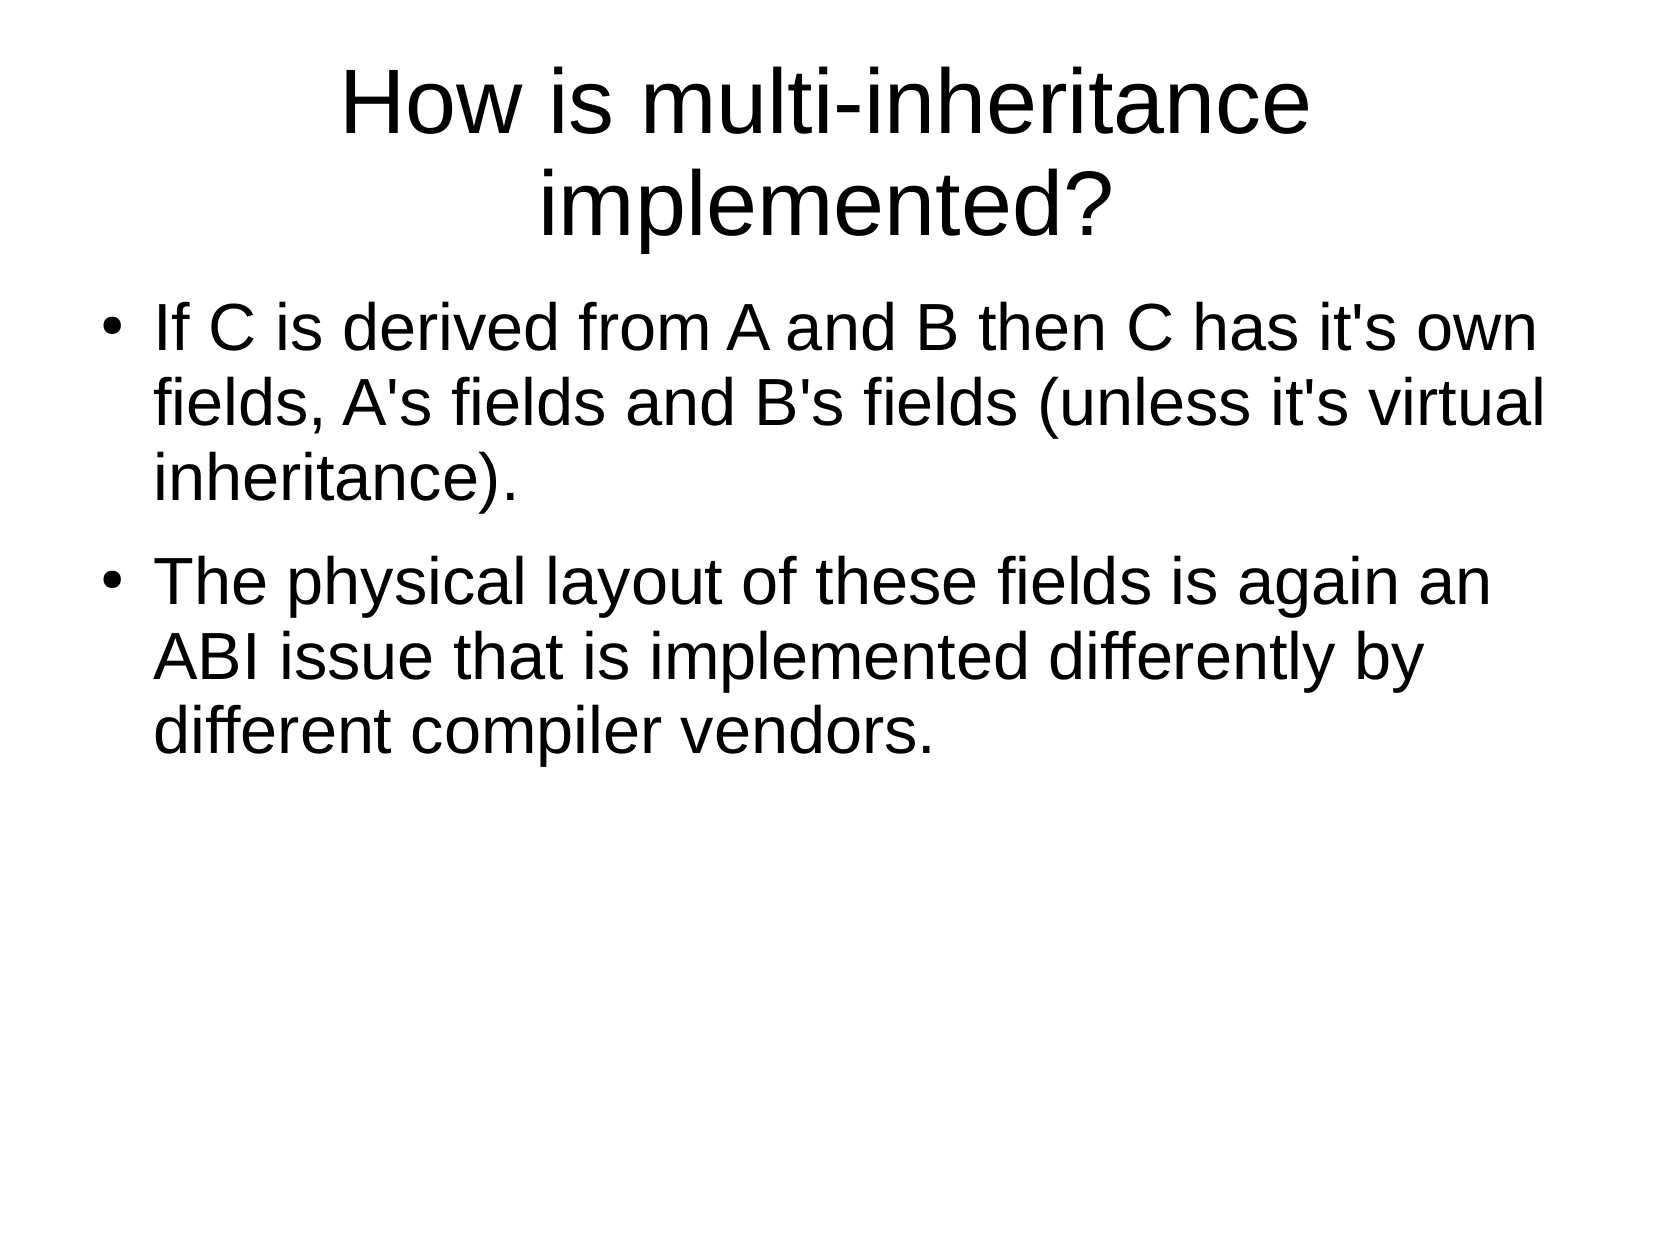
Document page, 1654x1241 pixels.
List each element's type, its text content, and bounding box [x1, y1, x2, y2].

list If C is derived from A and B then C has it's own fields, A's fields and B's fields (unless it's virtual inheritance). The physical layout of these fields is again an ABI issue that is implemented differently by different compiler vendors. [82, 290, 1571, 1109]
title How is multi-inheritance implemented? [82, 49, 1571, 257]
